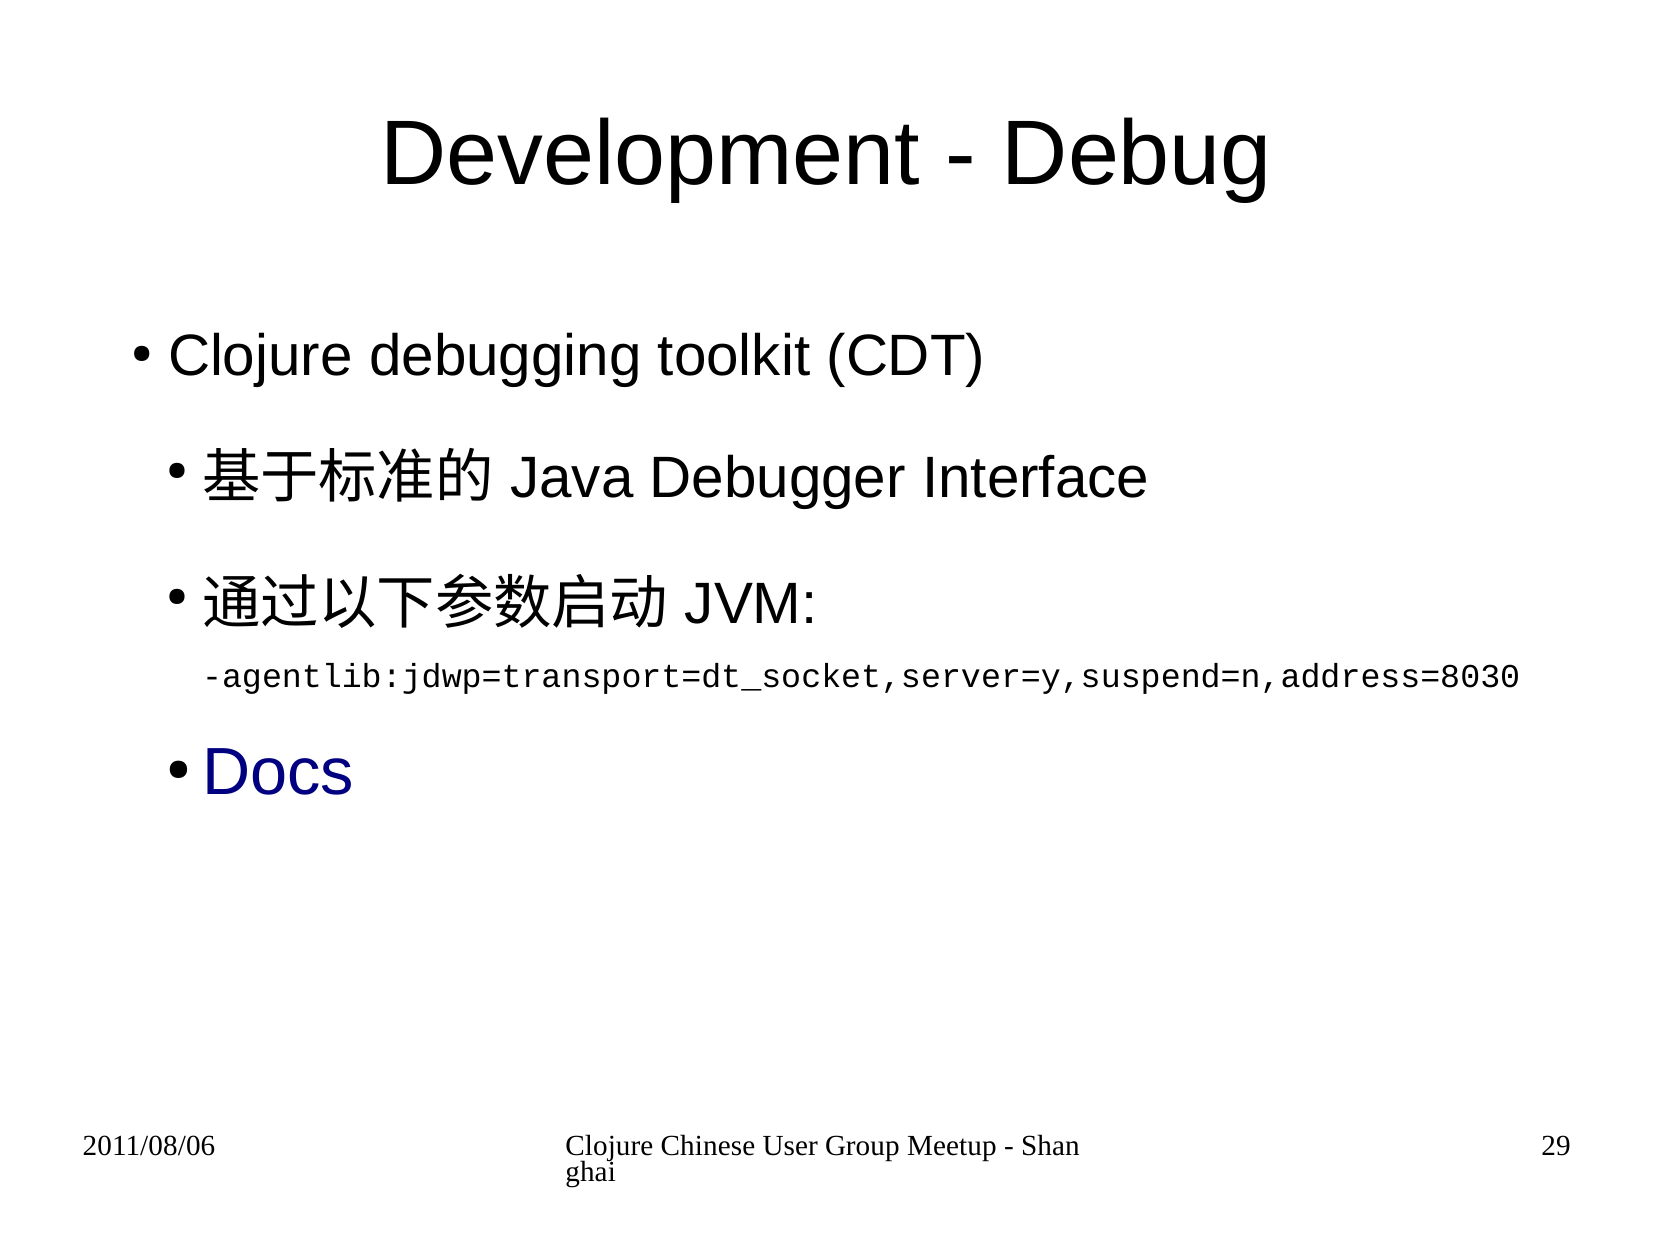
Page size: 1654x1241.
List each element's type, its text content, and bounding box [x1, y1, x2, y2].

subtitle Clojure debugging toolkit (CDT) 基于标准的Java Debugger Interface 通过以下参数启动JVM: -agentlib:jdwp=transport=dt_socket,server=y,suspend=n,address=8030 Docs [82, 290, 1571, 1109]
title Development - Debug [82, 49, 1571, 257]
